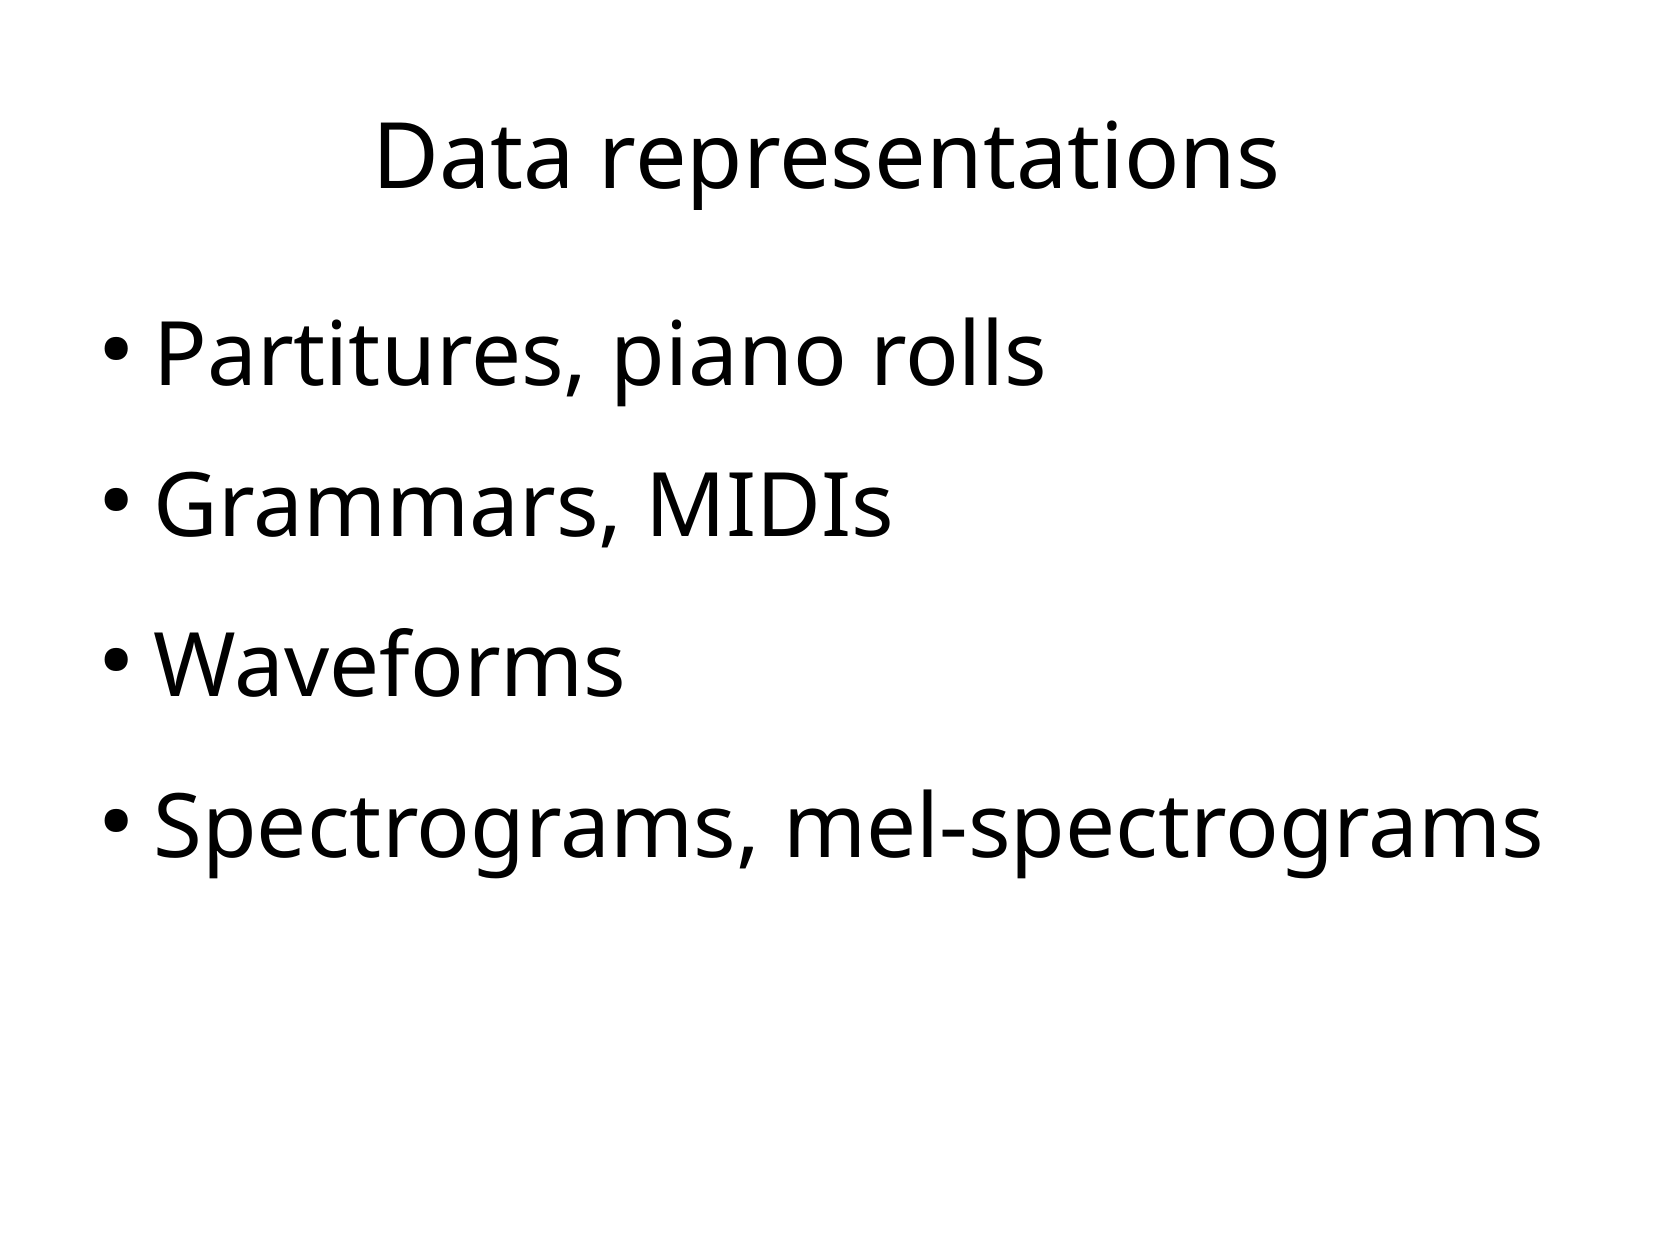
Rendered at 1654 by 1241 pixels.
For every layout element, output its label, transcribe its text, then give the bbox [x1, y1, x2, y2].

list Partitures, piano rolls Grammars, MIDIs Waveforms Spectrograms, mel-spectrograms [82, 290, 1571, 1010]
title Data representations [82, 49, 1571, 257]
